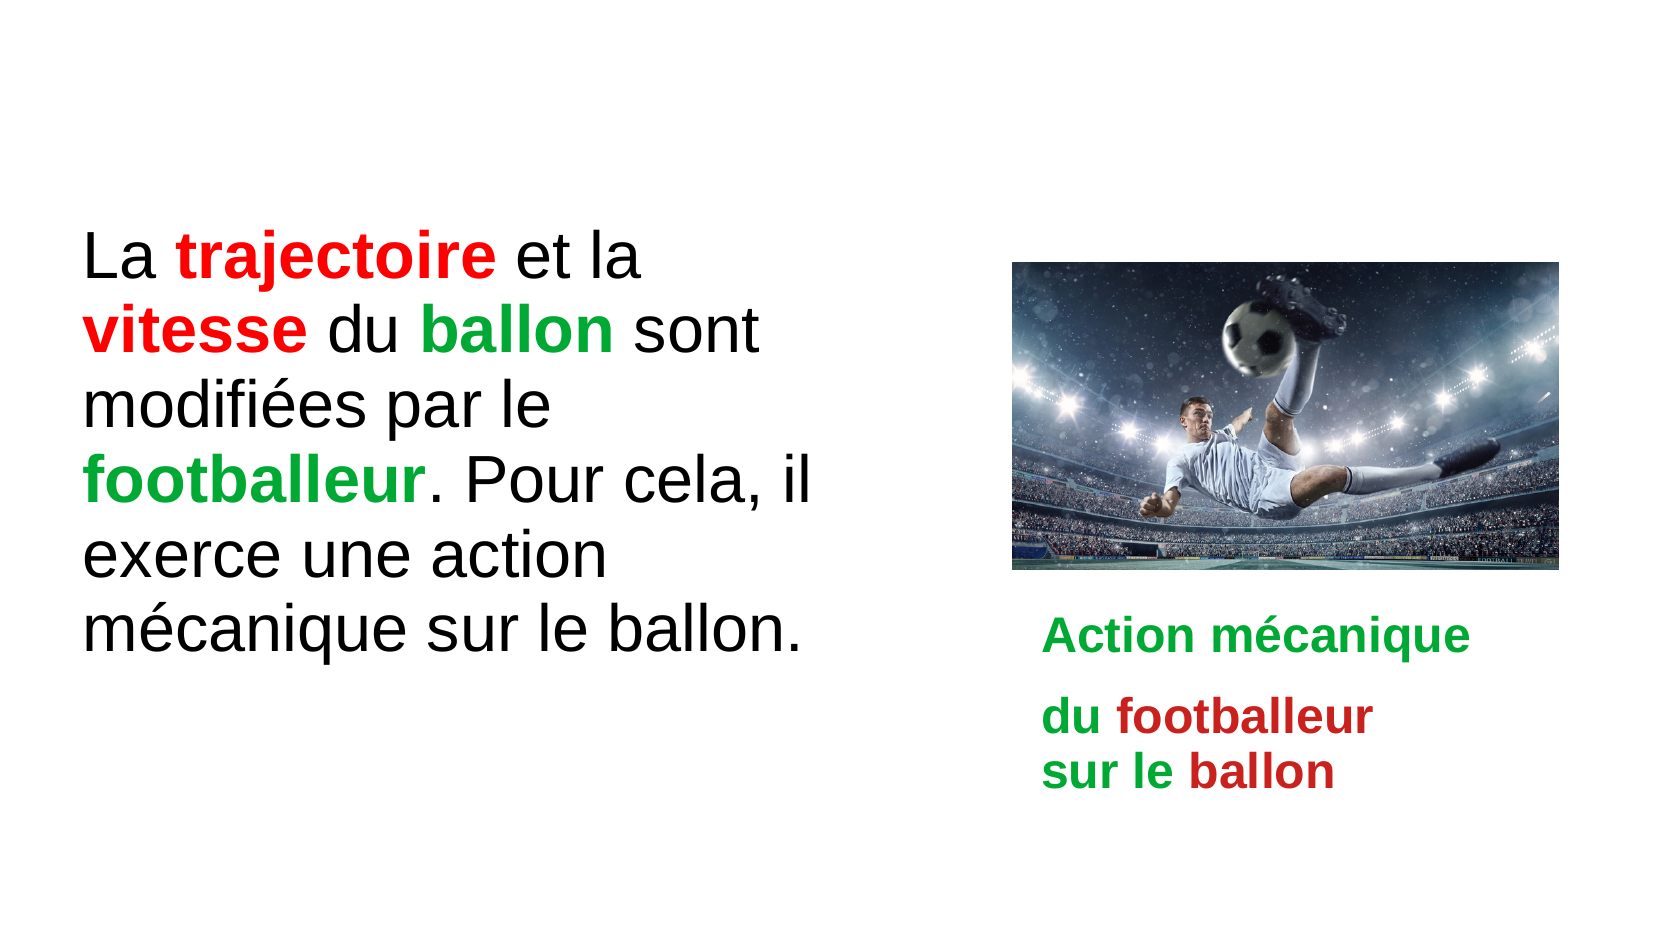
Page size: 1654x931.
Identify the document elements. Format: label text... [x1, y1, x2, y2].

text_box Action mécanique du footballeur sur le ballon [1026, 600, 1552, 807]
picture [1012, 262, 1559, 570]
list La trajectoire et la vitesse du ballon sont modifiées par le footballeur. Pour cela, il exerce une action mécanique sur le ballon. [82, 217, 863, 758]
